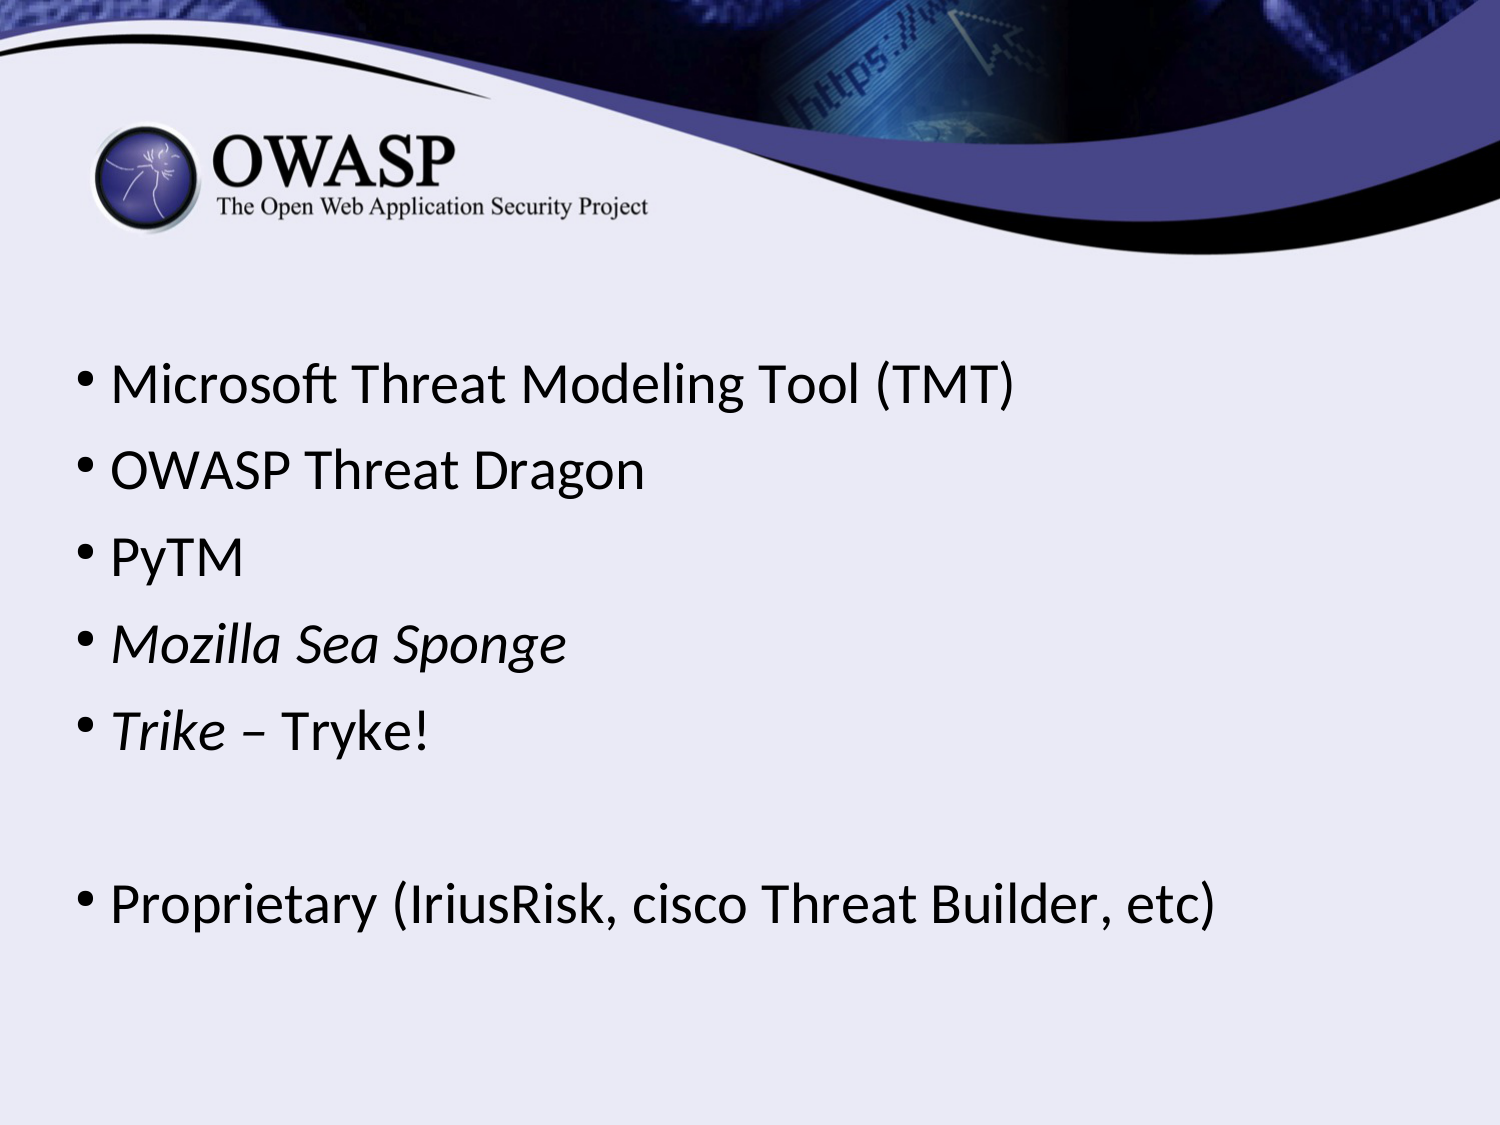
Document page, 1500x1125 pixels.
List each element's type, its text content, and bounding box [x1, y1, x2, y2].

picture [0, 0, 1500, 1125]
subtitle Microsoft Threat Modeling Tool (TMT) OWASP Threat Dragon PyTM Mozilla Sea Sponge Trike – Tryke! Proprietary (IriusRisk, cisco Threat Builder, etc) [75, 262, 1426, 1018]
